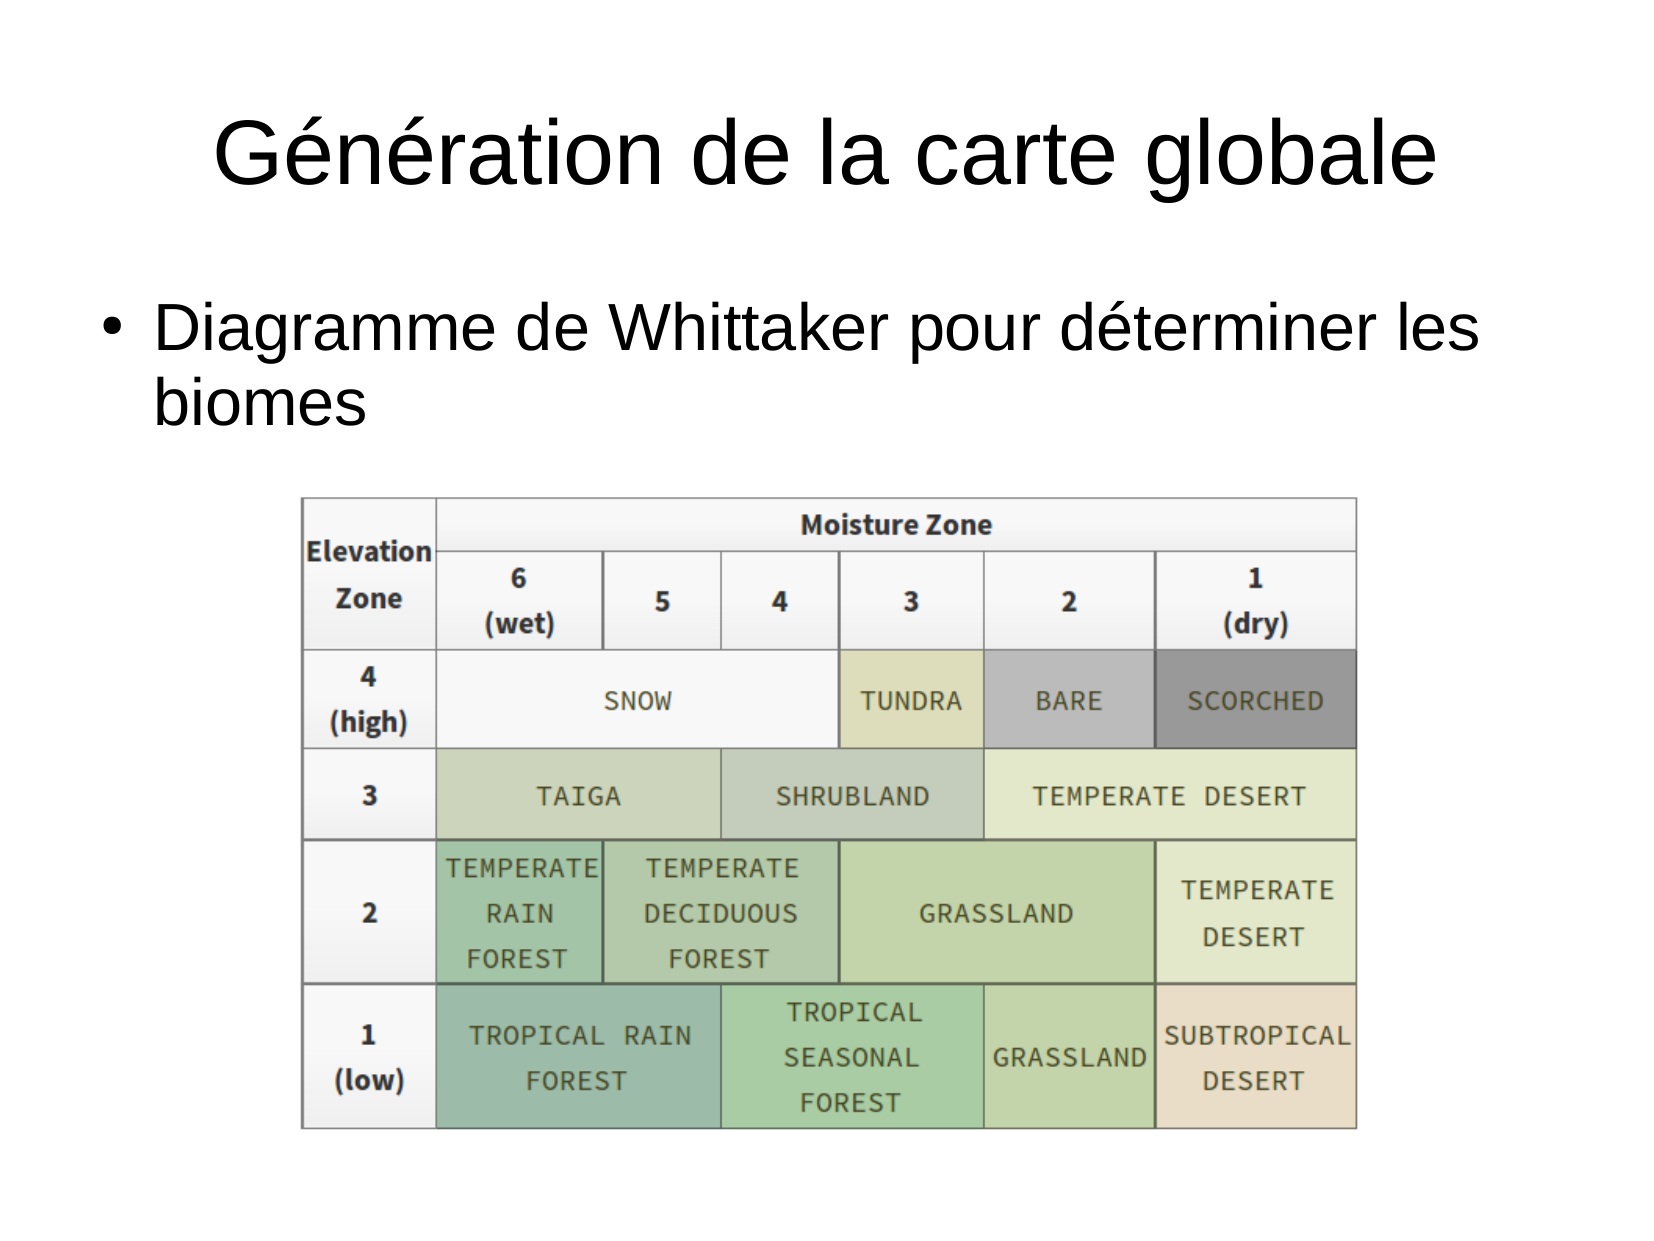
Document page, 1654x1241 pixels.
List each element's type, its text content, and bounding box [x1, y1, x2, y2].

list Diagramme de Whittaker pour déterminer les biomes [82, 290, 1571, 1010]
picture [298, 496, 1359, 1131]
title Génération de la carte globale [82, 49, 1571, 257]
